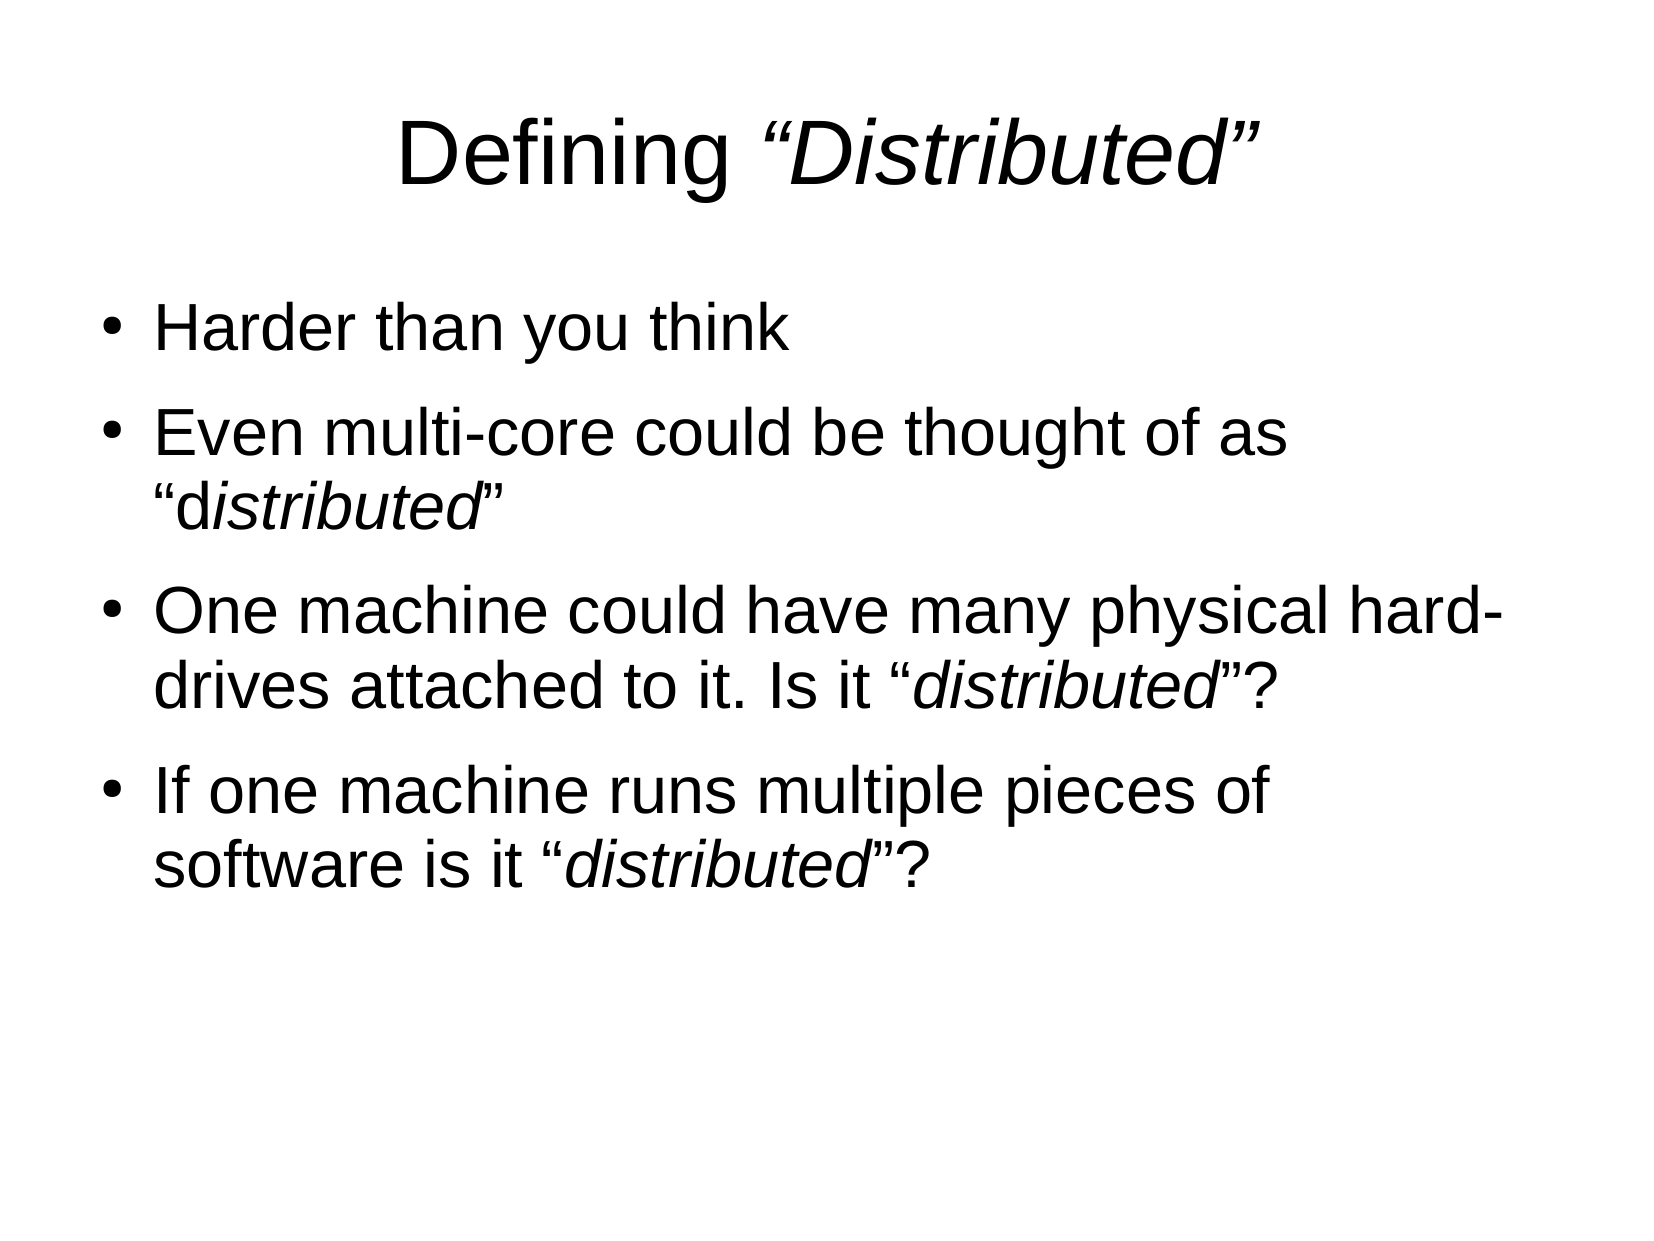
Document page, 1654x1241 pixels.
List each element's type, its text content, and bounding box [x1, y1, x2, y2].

list Harder than you think Even multi-core could be thought of as “distributed” One machine could have many physical hard-drives attached to it. Is it “distributed”? If one machine runs multiple pieces of software is it “distributed”? [82, 290, 1538, 1010]
title Defining “Distributed” [82, 49, 1571, 257]
